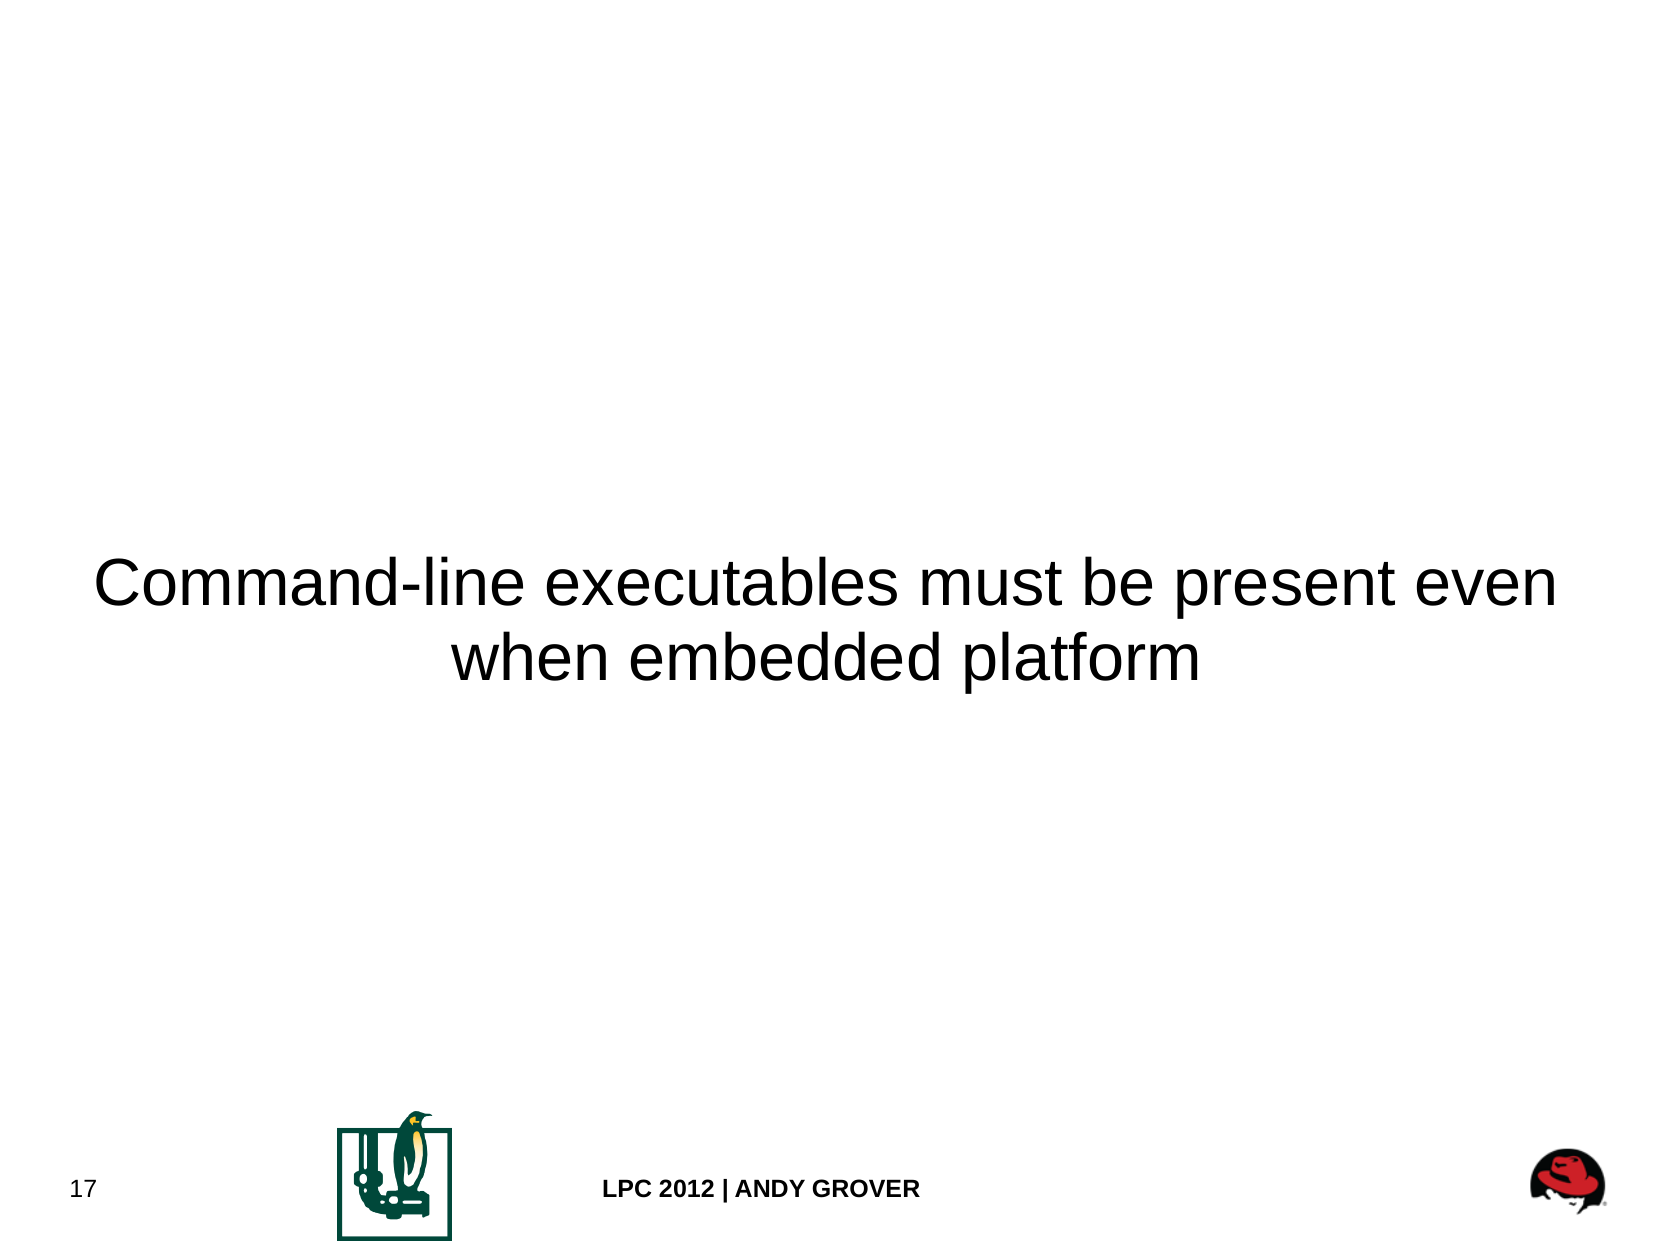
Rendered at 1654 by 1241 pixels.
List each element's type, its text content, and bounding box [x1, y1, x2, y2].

subtitle Command-line executables must be present even when embedded platform [82, 119, 1571, 1121]
picture [337, 1121, 452, 1241]
picture [1529, 1146, 1613, 1224]
